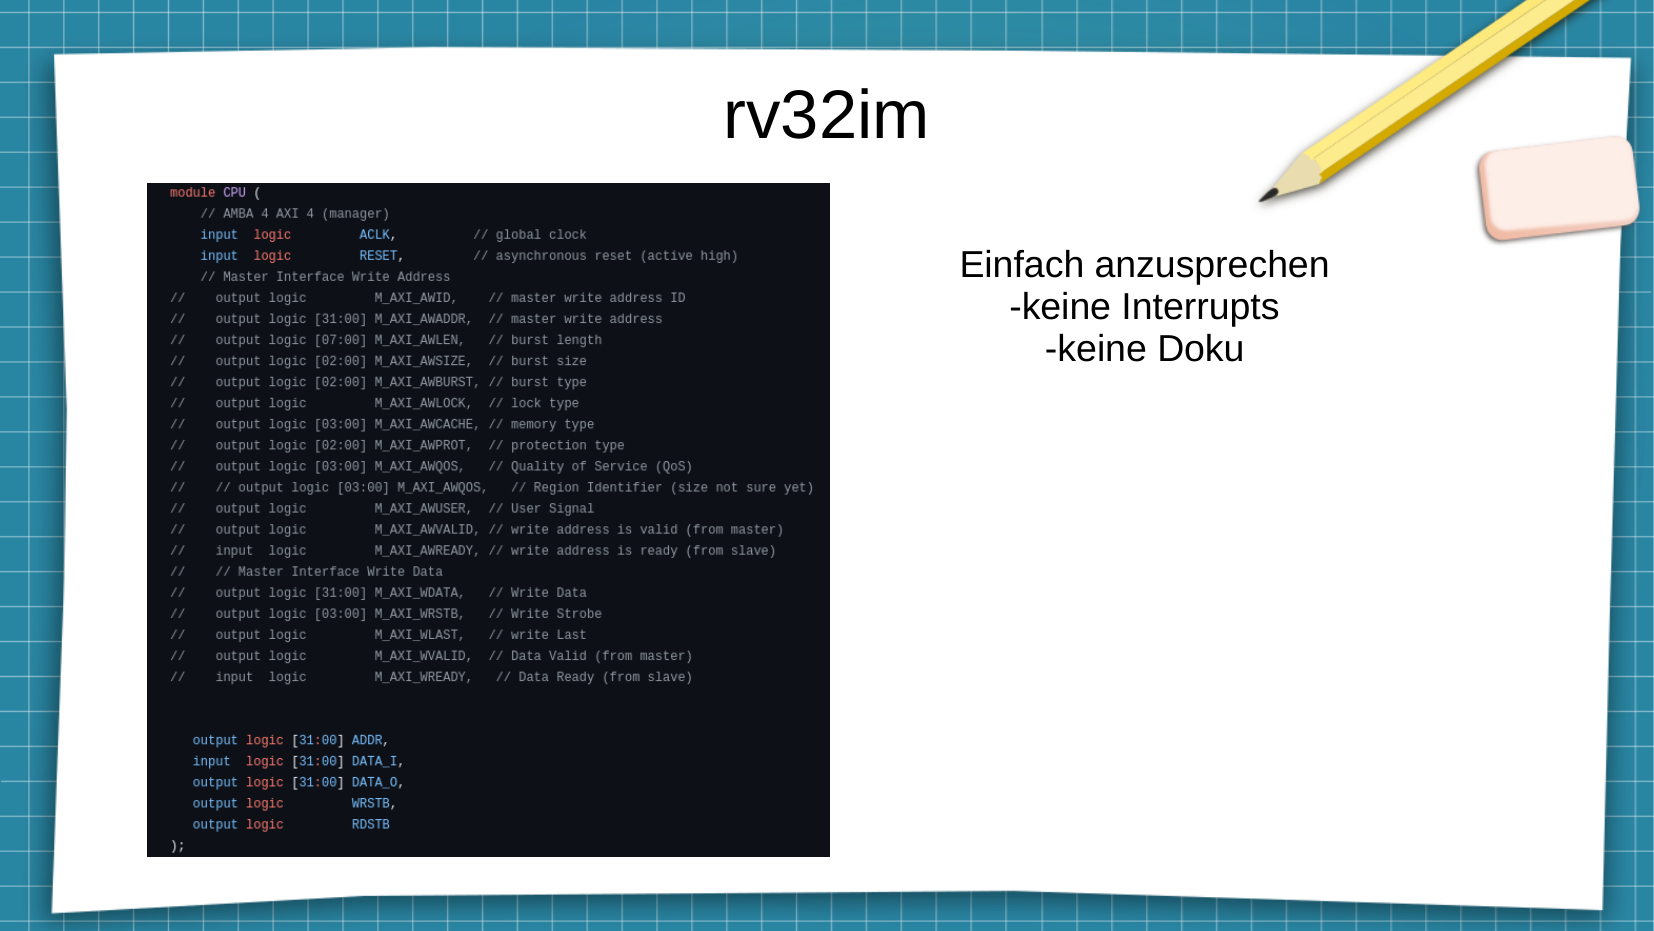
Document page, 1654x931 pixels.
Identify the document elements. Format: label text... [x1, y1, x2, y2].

title rv32im [82, 37, 1571, 193]
picture [0, 0, 1654, 931]
text_box Einfach anzusprechen -keine Interrupts -keine Doku [944, 236, 1345, 378]
